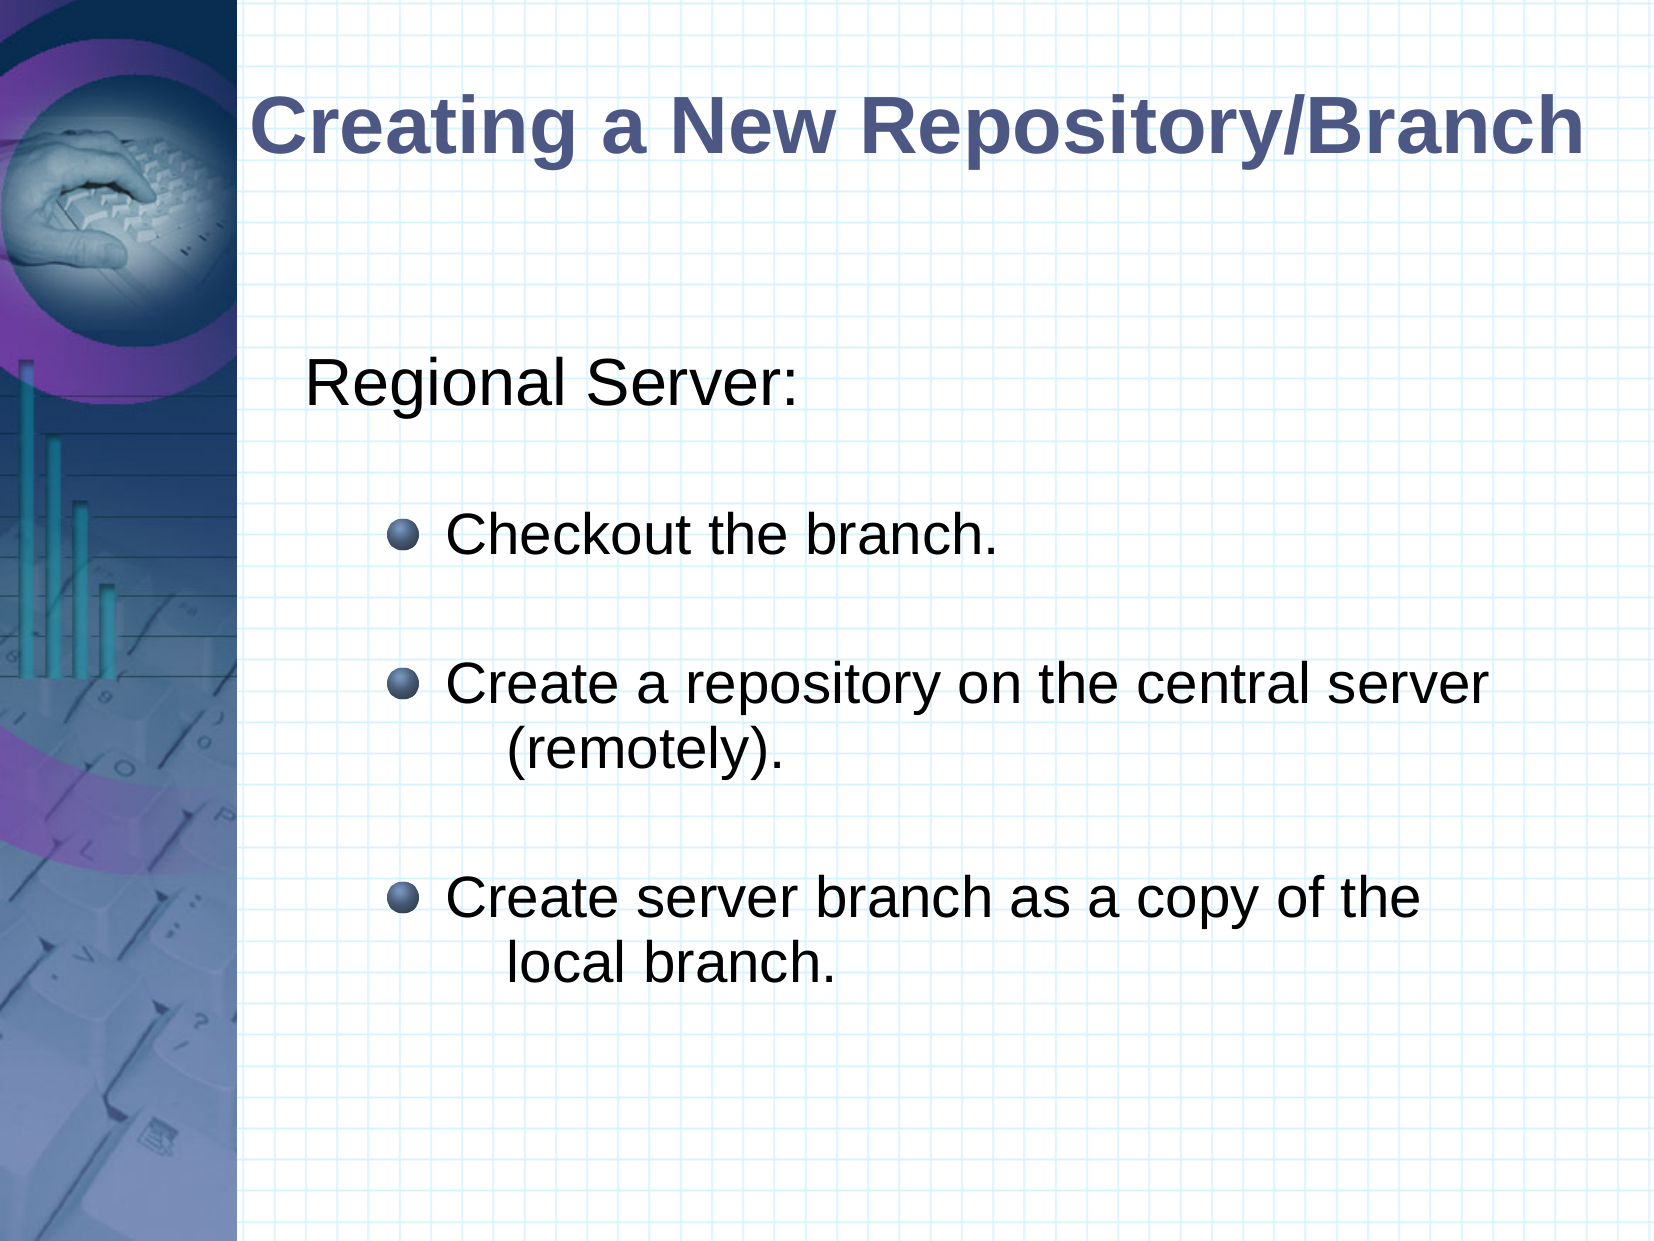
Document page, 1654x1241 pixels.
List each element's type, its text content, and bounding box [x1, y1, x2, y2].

picture [0, 0, 1654, 1241]
title Creating a New Repository/Branch [249, 59, 1654, 193]
list Regional Server: Checkout the branch. Create a repository on the central server (remotely). Create server branch as a copy of the local branch. [295, 344, 1534, 1127]
